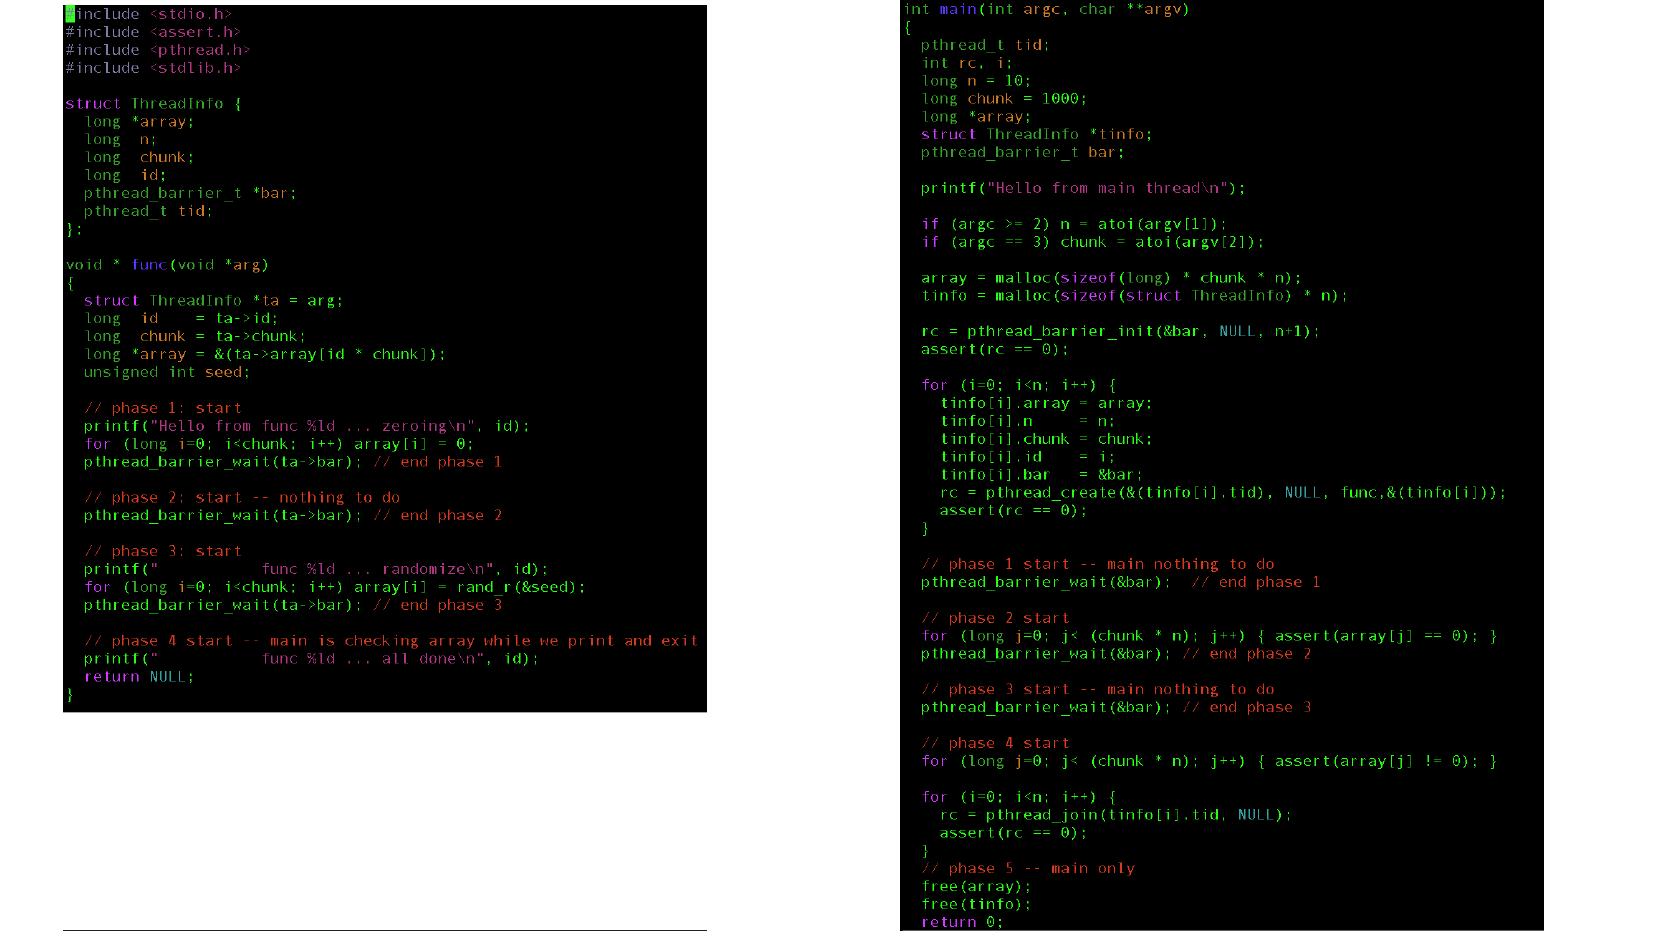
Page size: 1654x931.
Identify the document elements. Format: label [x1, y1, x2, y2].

text_box [0, 712, 788, 931]
picture [900, 0, 1544, 931]
picture [63, 5, 707, 712]
